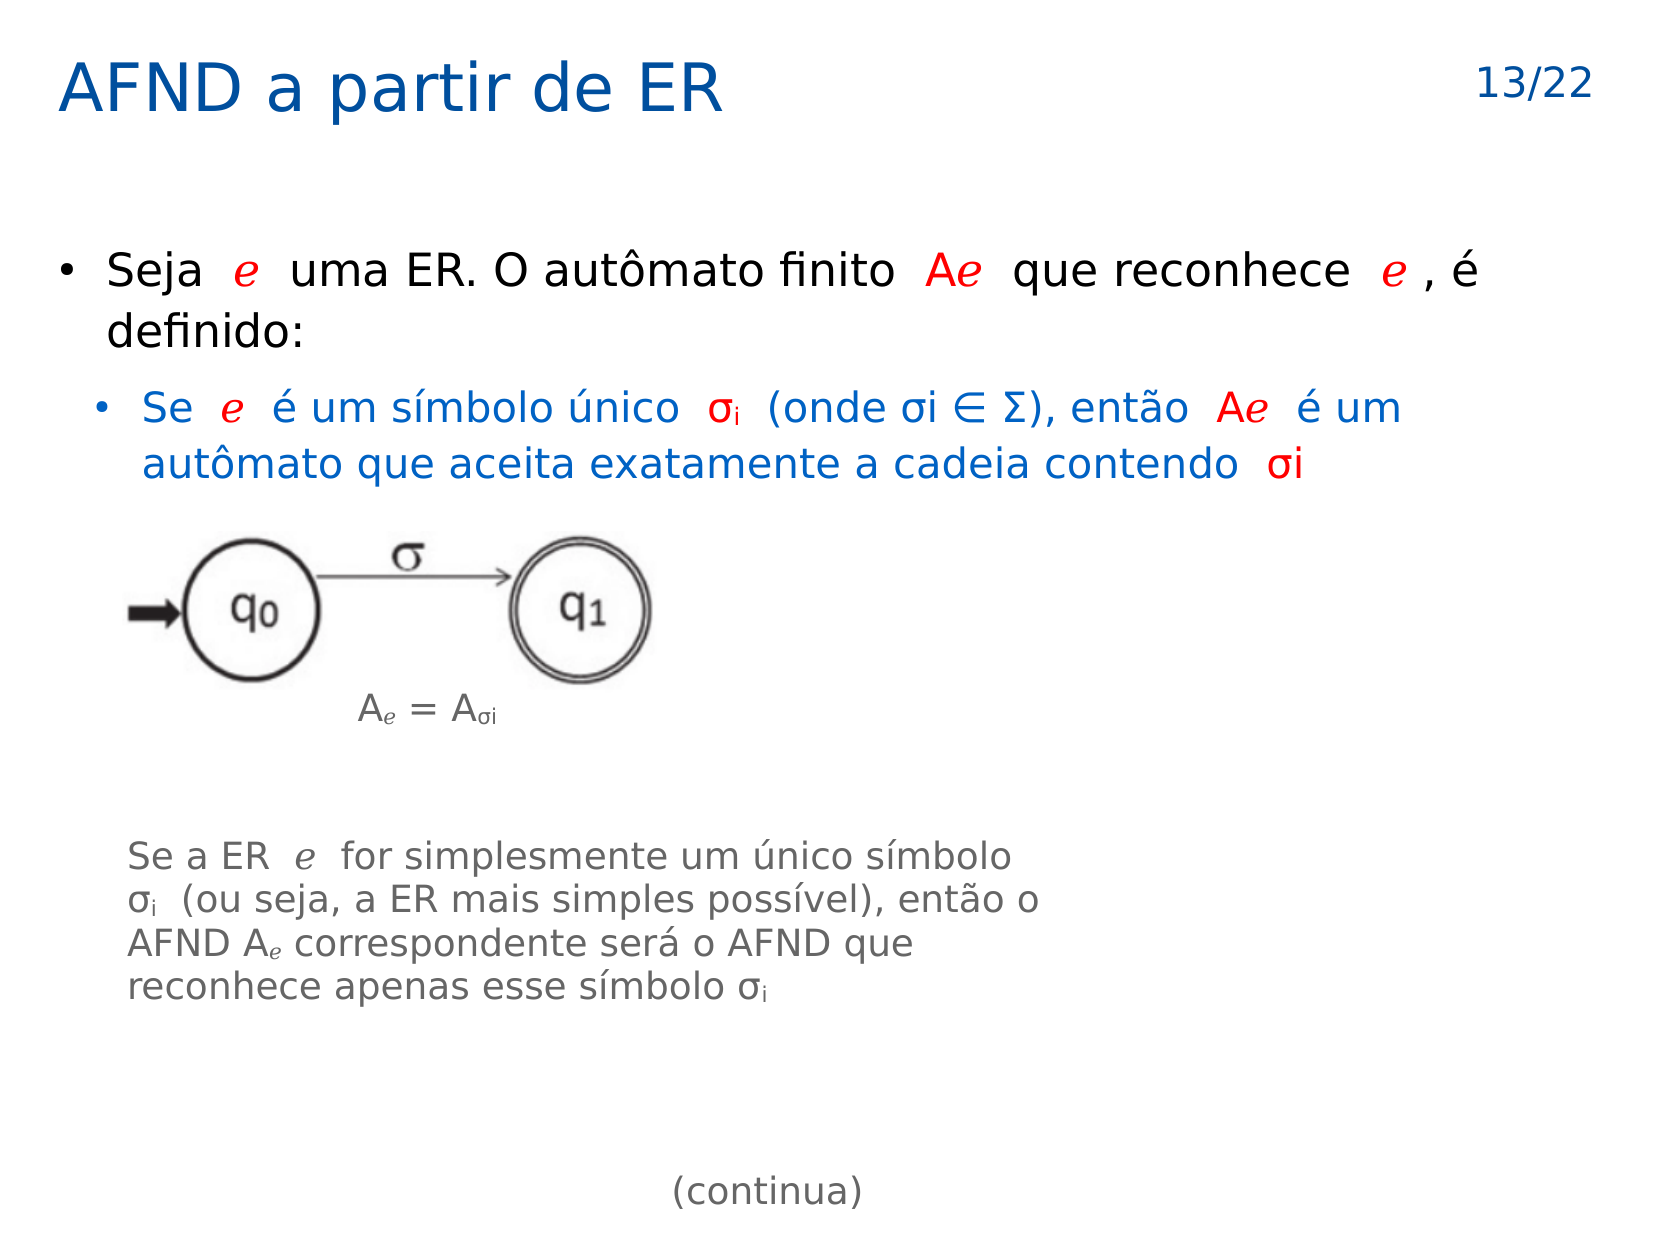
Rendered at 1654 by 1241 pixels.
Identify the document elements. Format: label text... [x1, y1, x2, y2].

title AFND a partir de ER [59, 29, 1625, 148]
list Seja ℯ uma ER. O autômato finito Aℯ que reconhece ℯ , é definido: Se ℯ é um símbolo único σi (onde σi ∈ Σ), então Aℯ é um autômato que aceita exatamente a cadeia contendo σi [59, 236, 1595, 1211]
text_box Aℯ = Aσi [342, 679, 532, 750]
text_box Se a ER ℯ for simplesmente um único símbolo σi (ou seja, a ER mais simples possível), então o AFND Aℯ correspondente será o AFND que reconhece apenas esse símbolo σi [112, 827, 1063, 1063]
picture [118, 531, 664, 693]
text_box (continua) [656, 1162, 879, 1221]
